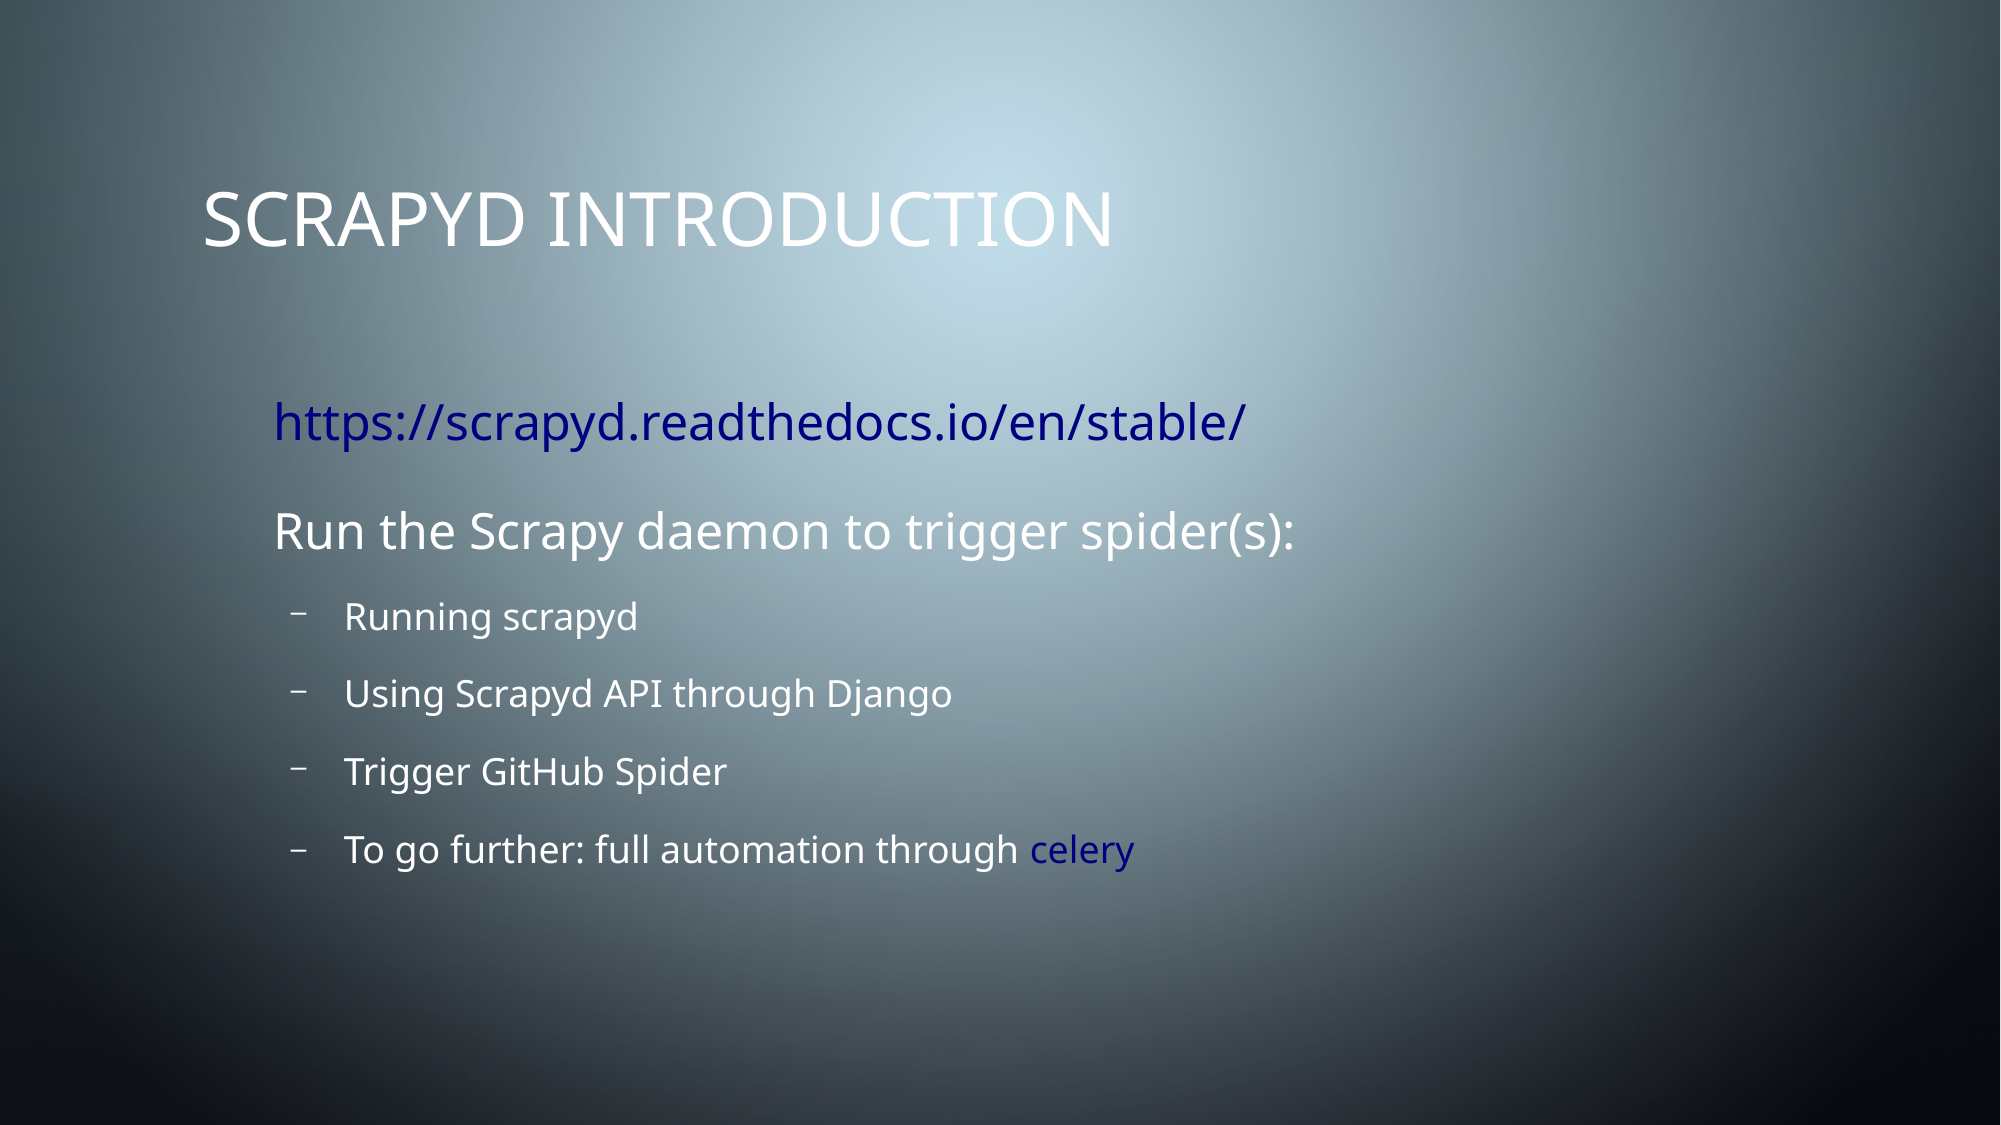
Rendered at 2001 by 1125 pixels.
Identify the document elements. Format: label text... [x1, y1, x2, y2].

title SCRAPYD INTRODUCTION [187, 101, 1813, 344]
list https://scrapyd.readthedocs.io/en/stable/ Run the Scrapy daemon to trigger spider(s): Running scrapyd Using Scrapyd API through Django Trigger GitHub Spider To go further: full automation through celery [187, 369, 1813, 950]
picture [0, 0, 2001, 1125]
